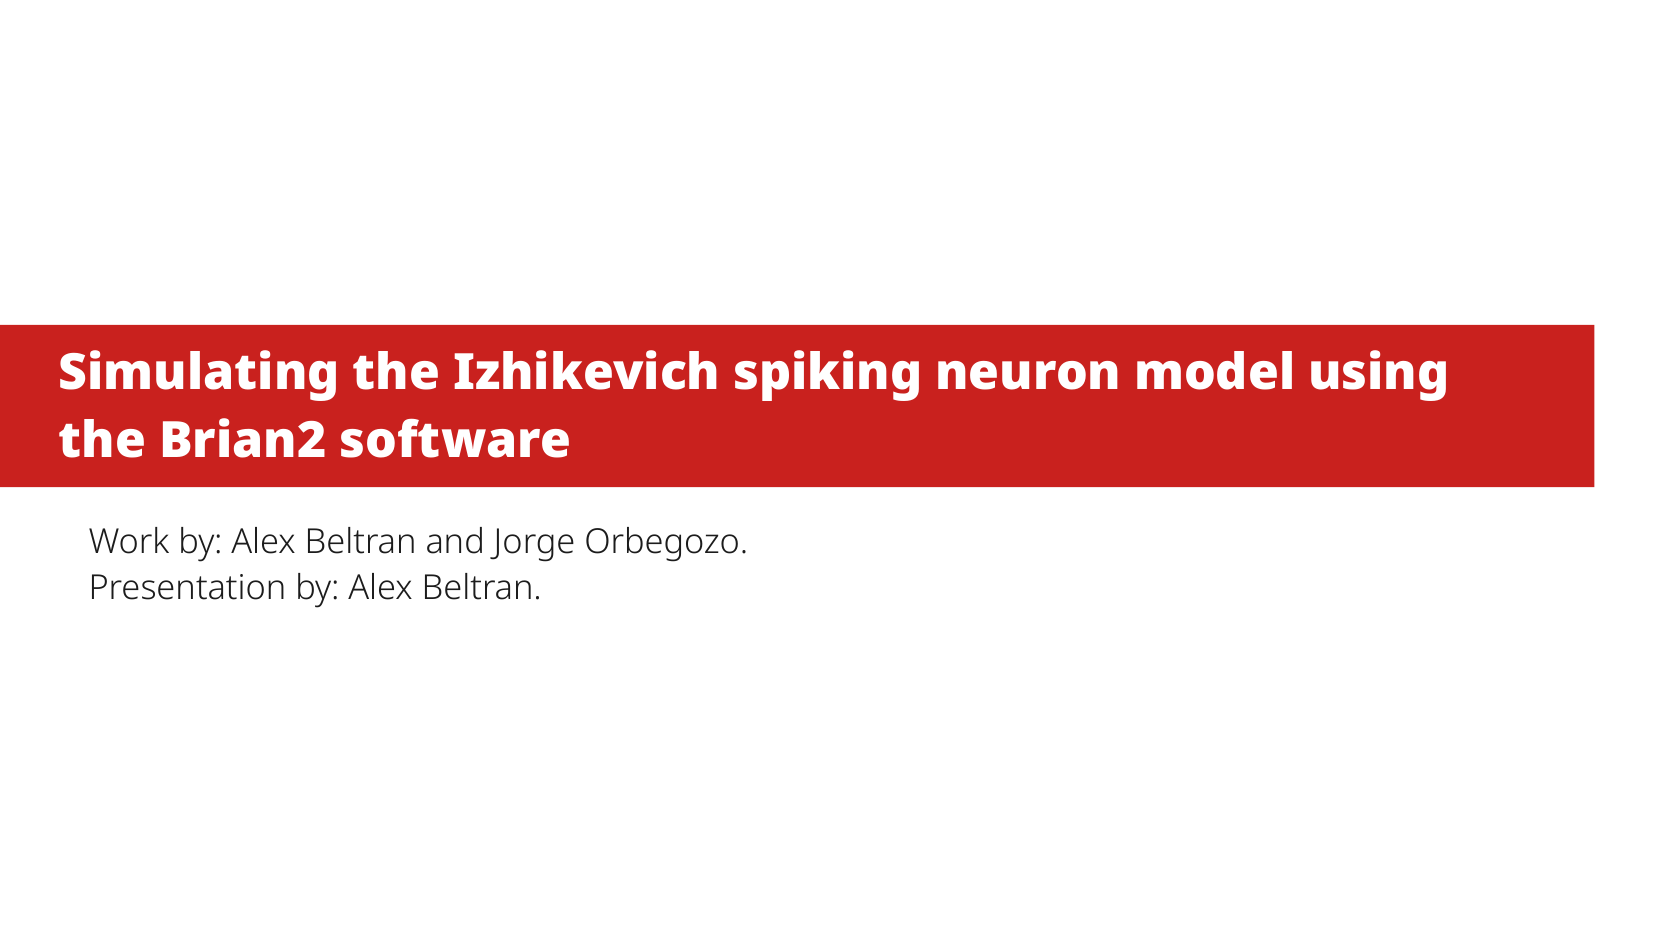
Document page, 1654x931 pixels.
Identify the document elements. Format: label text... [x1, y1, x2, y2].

subtitle Work by: Alex Beltran and Jorge Orbegozo. Presentation by: Alex Beltran. [88, 516, 1565, 827]
title Simulating the Izhikevich spiking neuron model using the Brian2 software [59, 354, 1565, 473]
